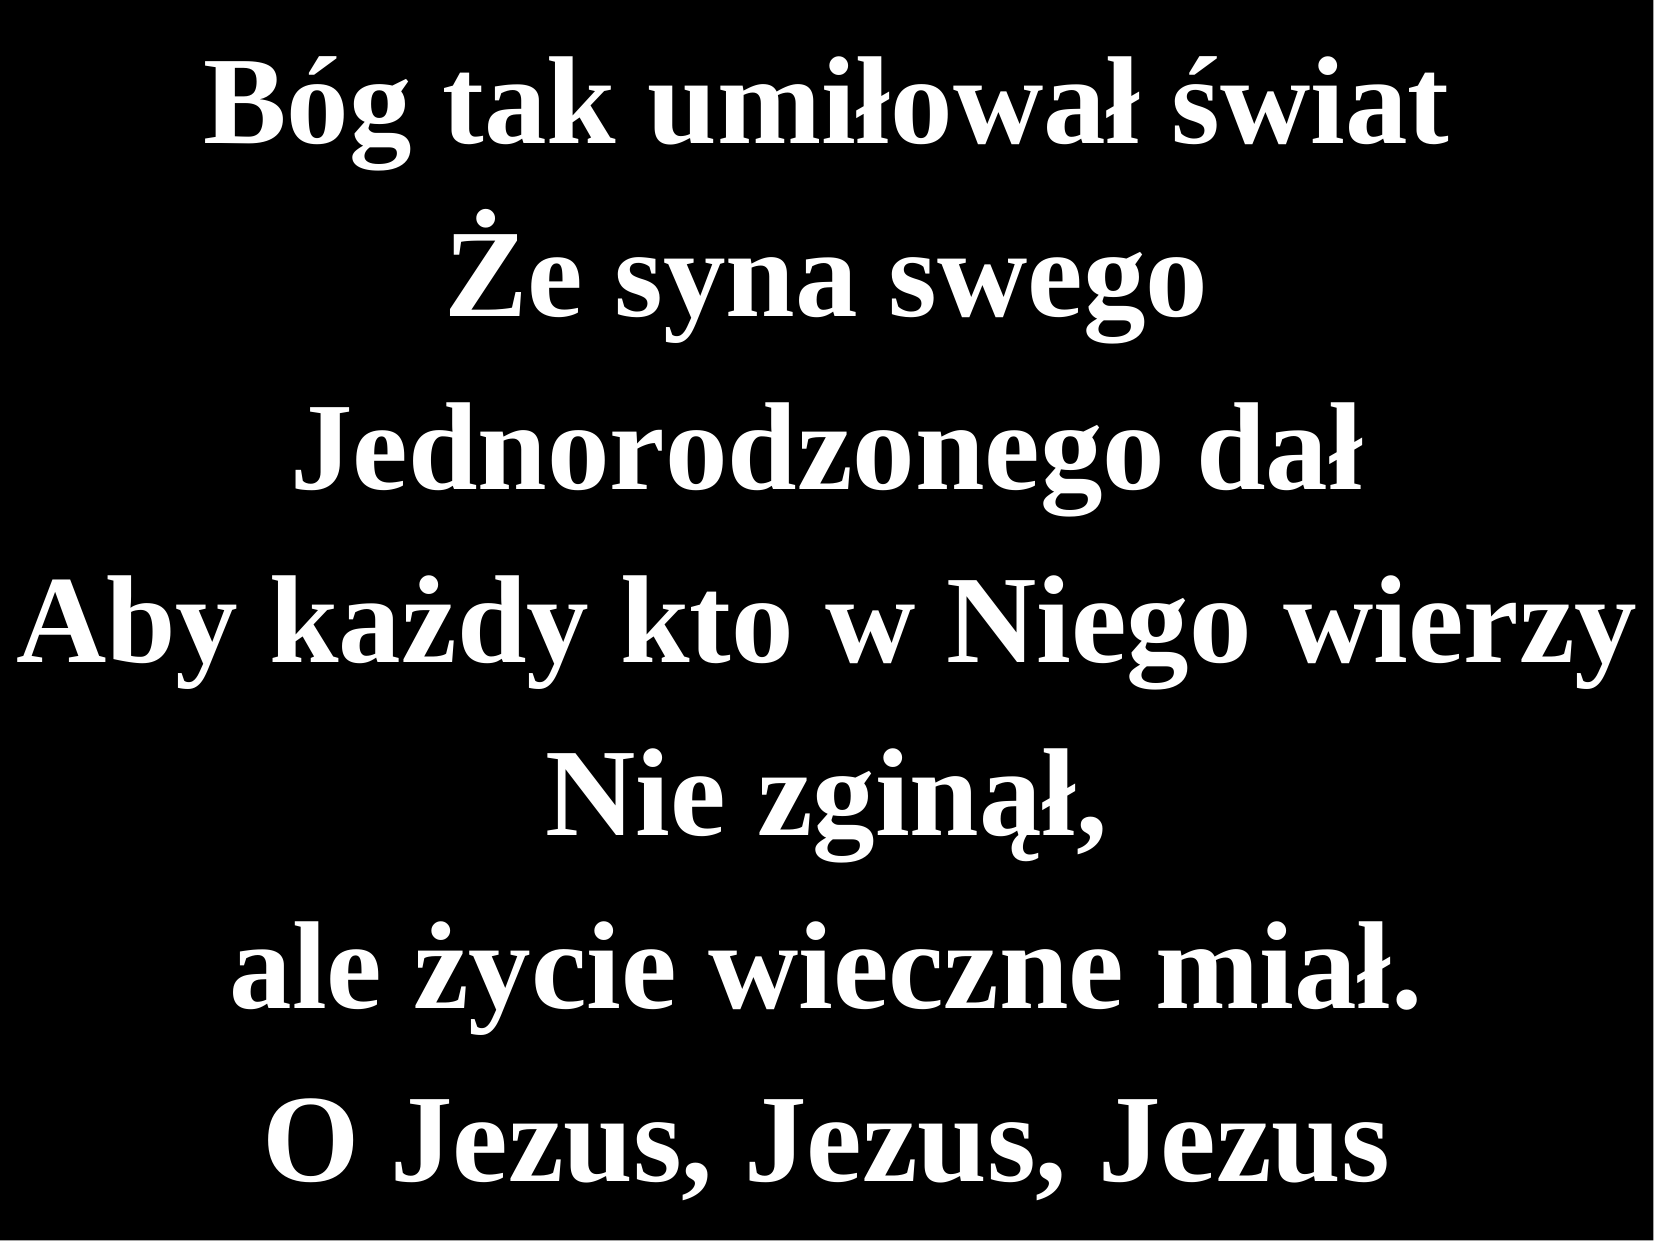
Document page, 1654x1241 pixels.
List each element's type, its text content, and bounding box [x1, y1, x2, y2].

title Bóg tak umiłował świat ppp Że syna swego ppp Jednorodzonego dał ppp Aby każdy kto w Niego wierzy ppp Nie zginął, ppp ale życie wieczne miał. ppp O Jezus, Jezus, Jezus [0, 0, 1654, 1241]
